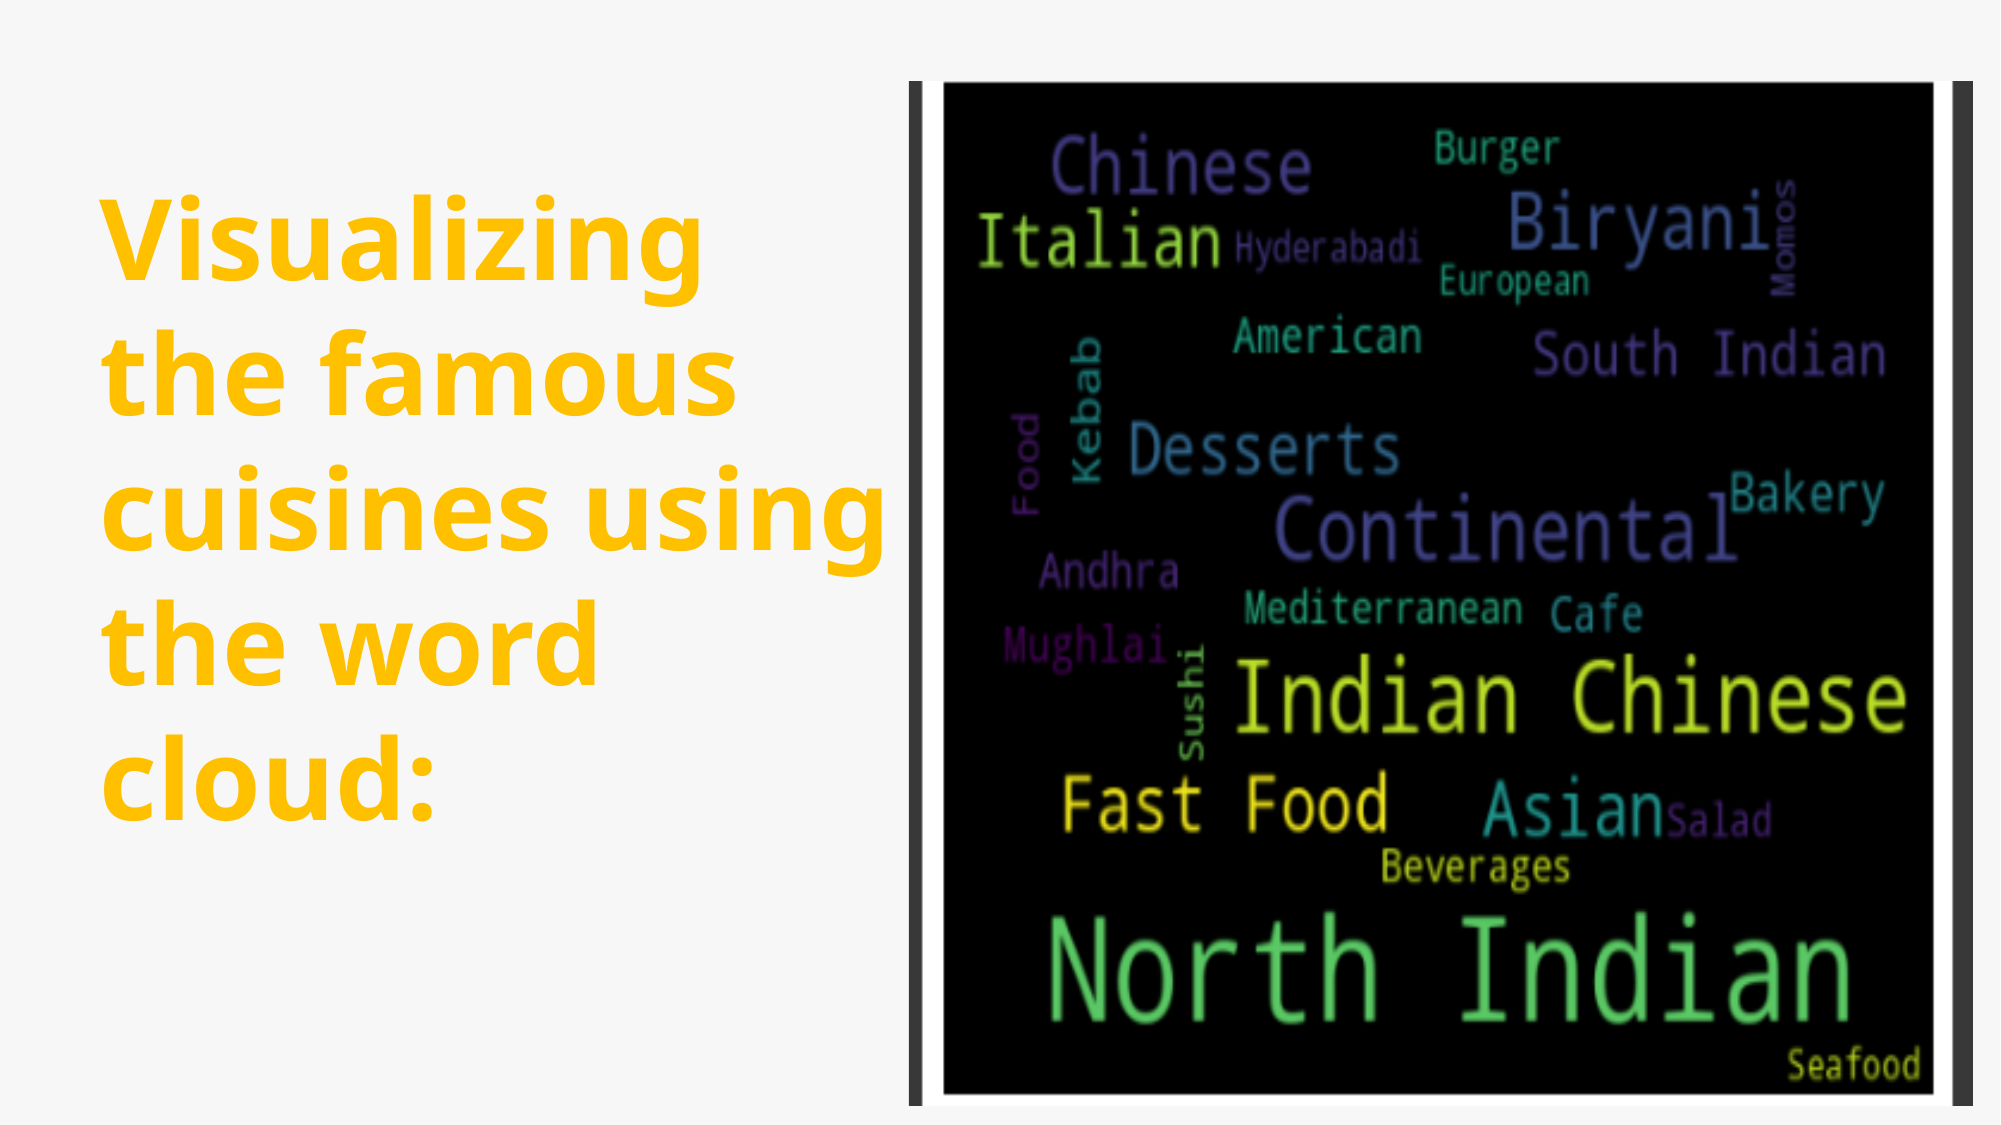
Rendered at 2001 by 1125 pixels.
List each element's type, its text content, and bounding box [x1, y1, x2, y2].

title Visualizing the famous cuisines using the word cloud: [84, 160, 908, 960]
picture [908, 81, 1973, 1106]
